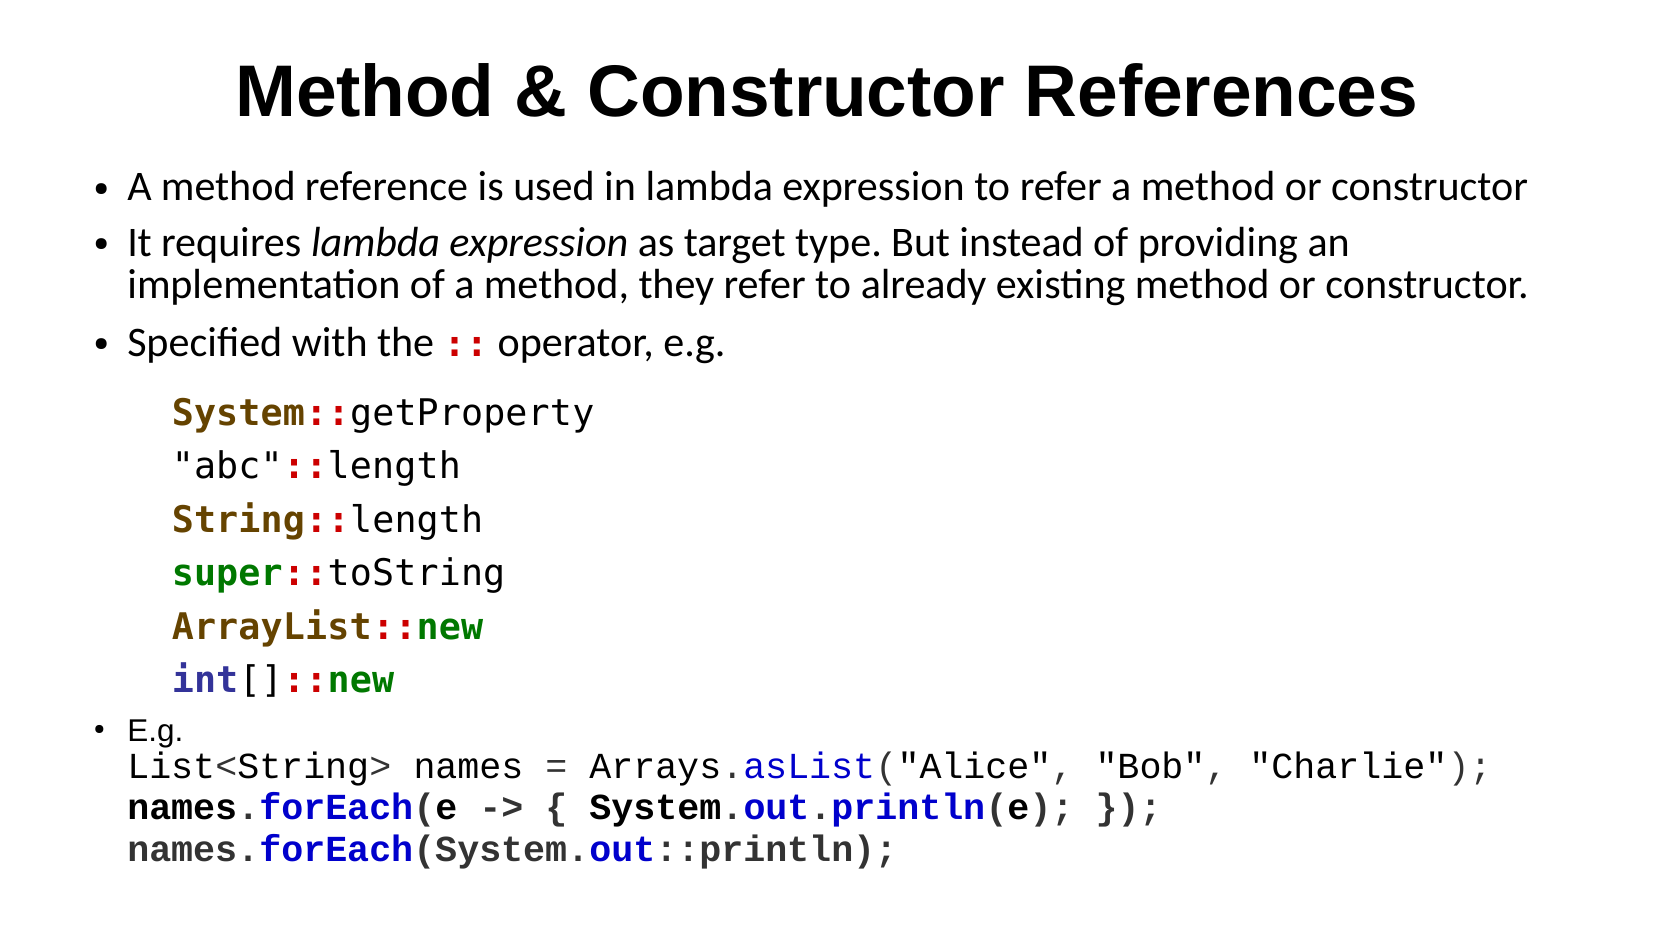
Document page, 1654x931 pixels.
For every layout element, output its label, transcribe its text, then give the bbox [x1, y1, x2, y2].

title Method & Constructor References [82, 9, 1571, 174]
list A method reference is used in lambda expression to refer a method or constructor It requires lambda expression as target type. But instead of providing an implementation of a method, they refer to already existing method or constructor. Specified with the :: operator, e.g. System::getProperty "abc"::length String::length super::toString ArrayList::new int[]::new E.g. List<String> names = Arrays.asList("Alice", "Bob", "Charlie"); names.forEach(e -> { System.out.println(e); }); names.forEach(System.out::println); [82, 168, 1538, 889]
